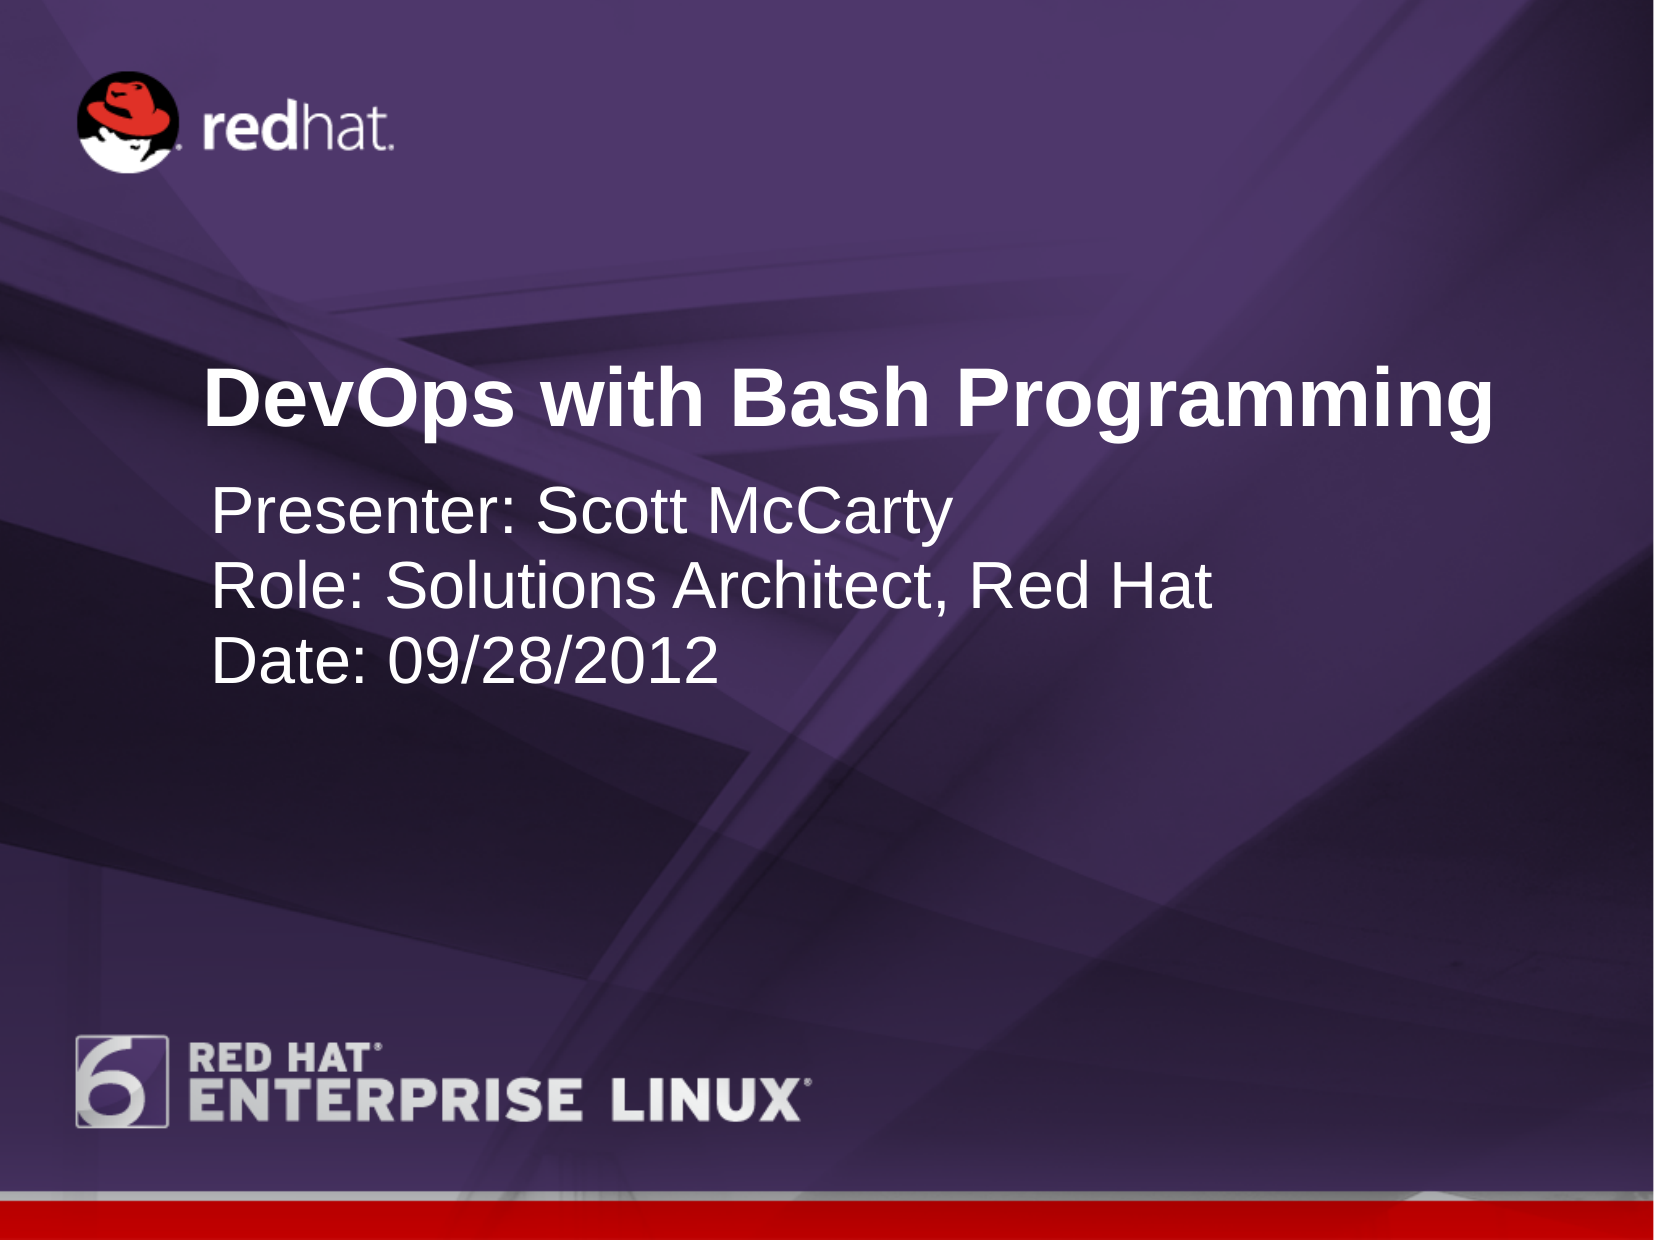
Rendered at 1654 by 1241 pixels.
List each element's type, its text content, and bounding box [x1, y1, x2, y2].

text_box Presenter: Scott McCarty Role: Solutions Architect, Red Hat Date: 09/28/2012 [195, 465, 1276, 705]
text_box DevOps with Bash Programming [187, 297, 1576, 518]
picture [0, 0, 1654, 1240]
